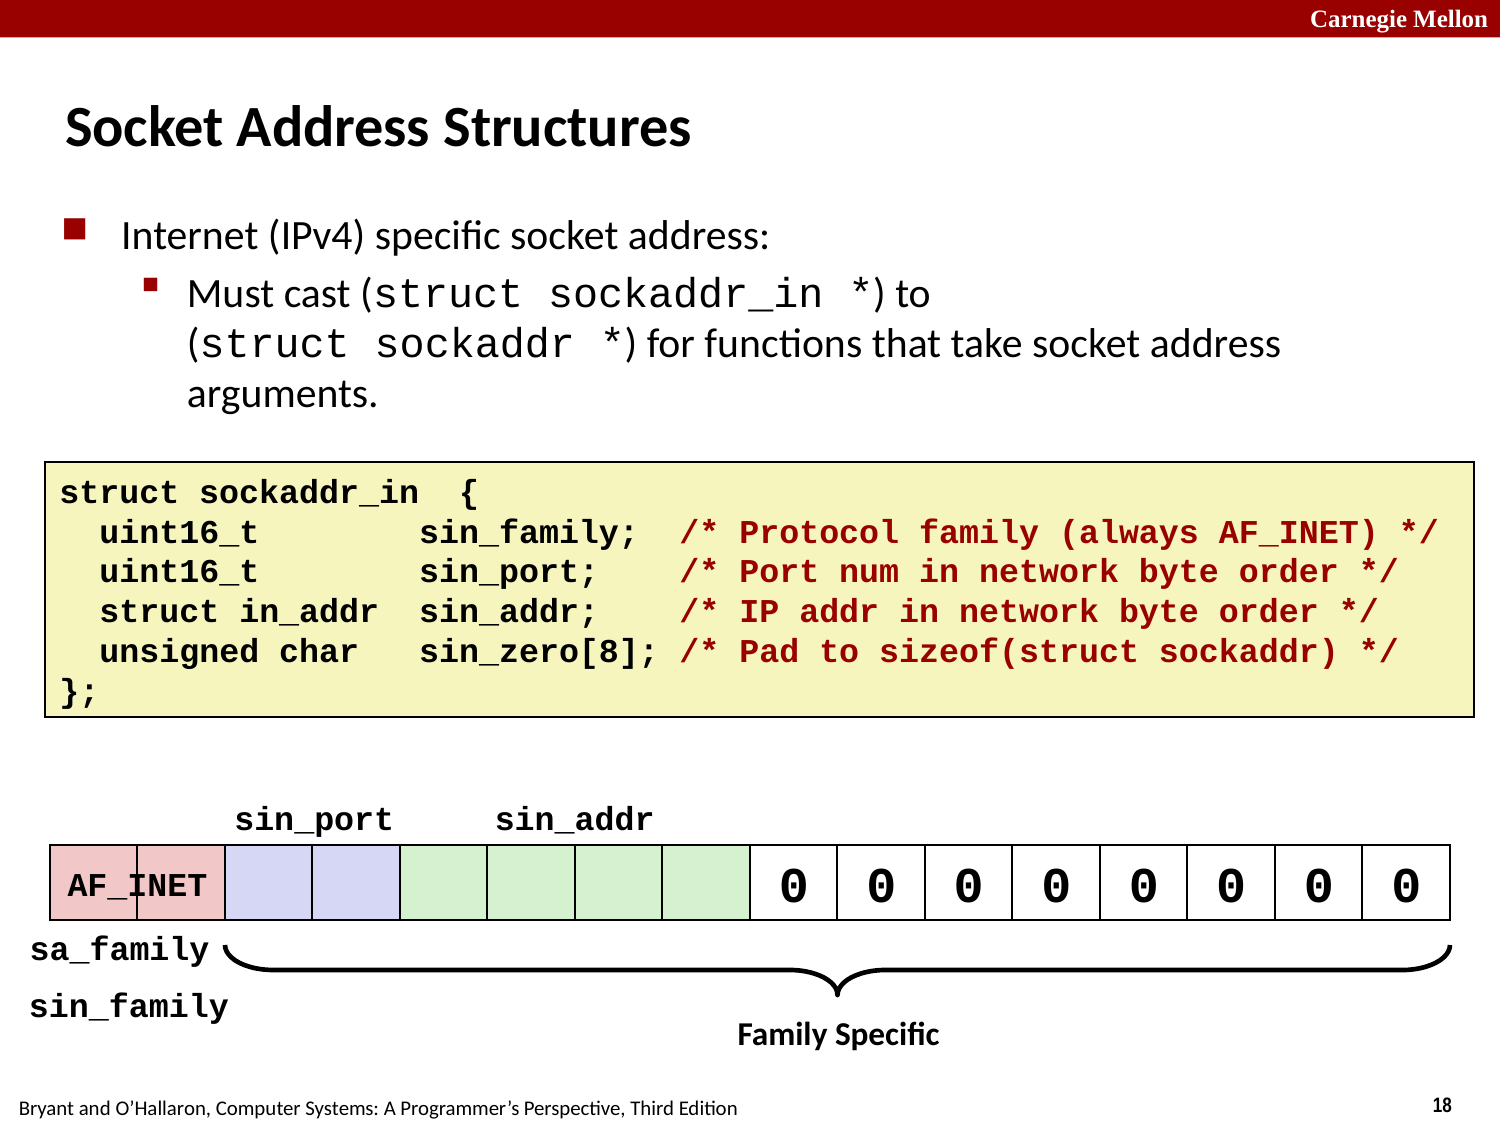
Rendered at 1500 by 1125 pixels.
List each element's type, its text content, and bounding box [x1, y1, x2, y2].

text_box 0 [1099, 845, 1187, 920]
text_box 0 [1362, 845, 1450, 920]
text_box AF_INET [52, 855, 223, 911]
text_box 0 [749, 845, 837, 920]
text_box sin_addr [480, 789, 670, 845]
text_box sa_family [14, 919, 225, 975]
text_box 0 [1274, 845, 1362, 920]
text_box 0 [924, 845, 1012, 920]
text_box 0 [1187, 845, 1274, 920]
text_box Family Specific [722, 1004, 955, 1060]
text_box struct sockaddr_in { uint16_t sin_family; /* Protocol family (always AF_INET) */ uint16_t sin_port; /* Port num in network byte order */ struct in_addr sin_addr; /* IP addr in network byte order */ unsigned char sin_zero[8]; /* Pad to sizeof(struct sockaddr) */ }; [44, 462, 1475, 717]
text_box 0 [837, 845, 924, 920]
text_box 0 [1012, 845, 1099, 920]
text_box [49, 844, 750, 920]
text_box sin_port [219, 789, 410, 845]
text_box sin_family [13, 977, 244, 1032]
title Socket Address Structures [50, 59, 1480, 188]
list Internet (IPv4) specific socket address: Must cast (struct sockaddr_in *) to (struct sockaddr *) for functions that take socket address arguments. [50, 200, 1413, 462]
